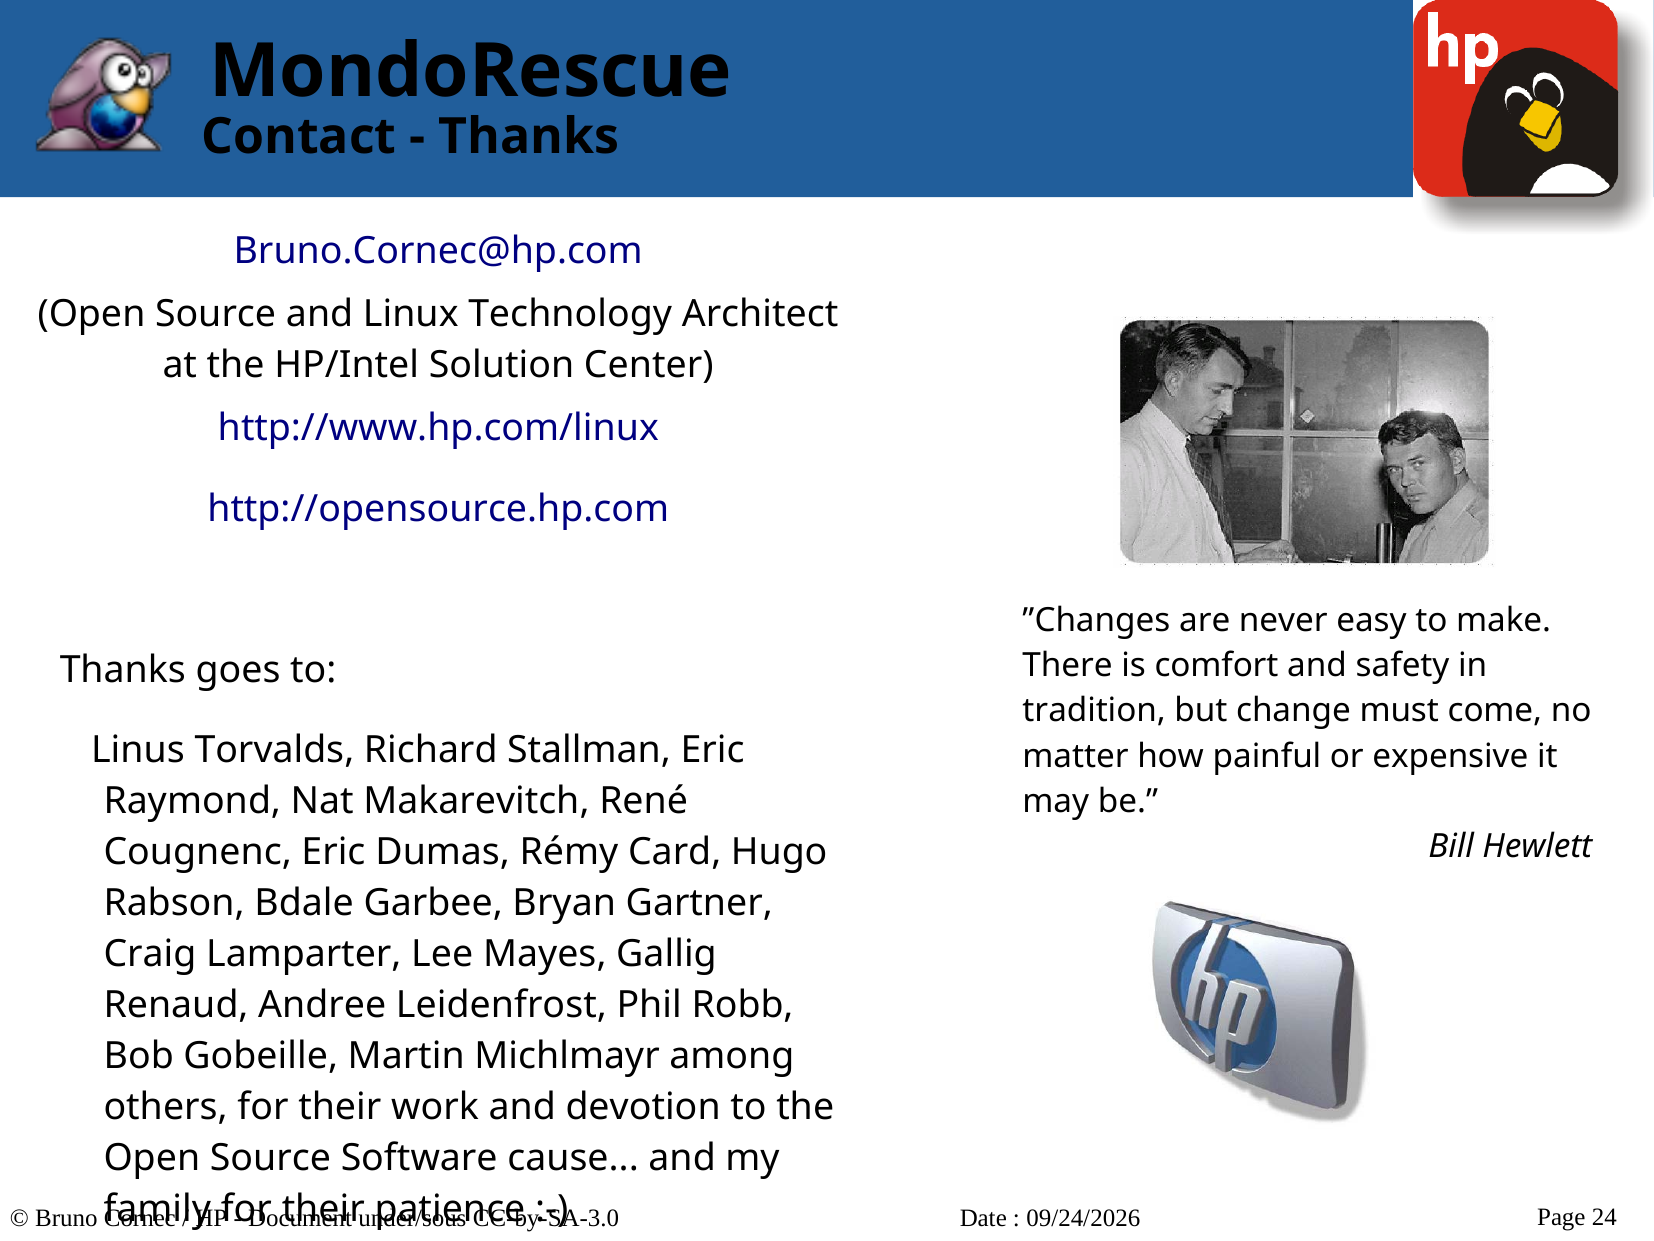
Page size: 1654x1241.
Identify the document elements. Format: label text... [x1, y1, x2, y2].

text_box ”Changes are never easy to make. There is comfort and safety in tradition, but change must come, no matter how painful or expensive it may be.” Bill Hewlett [1022, 595, 1634, 877]
list Bruno.Cornec@hp.com (Open Source and Linux Technology Architect at the HP/Intel Solution Center) http://www.hp.com/linux http://opensource.hp.com Thanks goes to: Linus Torvalds, Richard Stallman, Eric Raymond, Nat Makarevitch, René Cougnenc, Eric Dumas, Rémy Card, Hugo Rabson, Bdale Garbee, Bryan Gartner, Craig Lamparter, Lee Mayes, Gallig Renaud, Andree Leidenfrost, Phil Robb, Bob Gobeille, Martin Michlmayr among others, for their work and devotion to the Open Source Software cause... and my family for their patience :-) [20, 223, 856, 1201]
picture [0, 0, 211, 199]
picture [1113, 316, 1496, 568]
title Contact - Thanks [201, 32, 1191, 241]
picture [1105, 890, 1422, 1130]
picture [1413, 0, 1654, 235]
